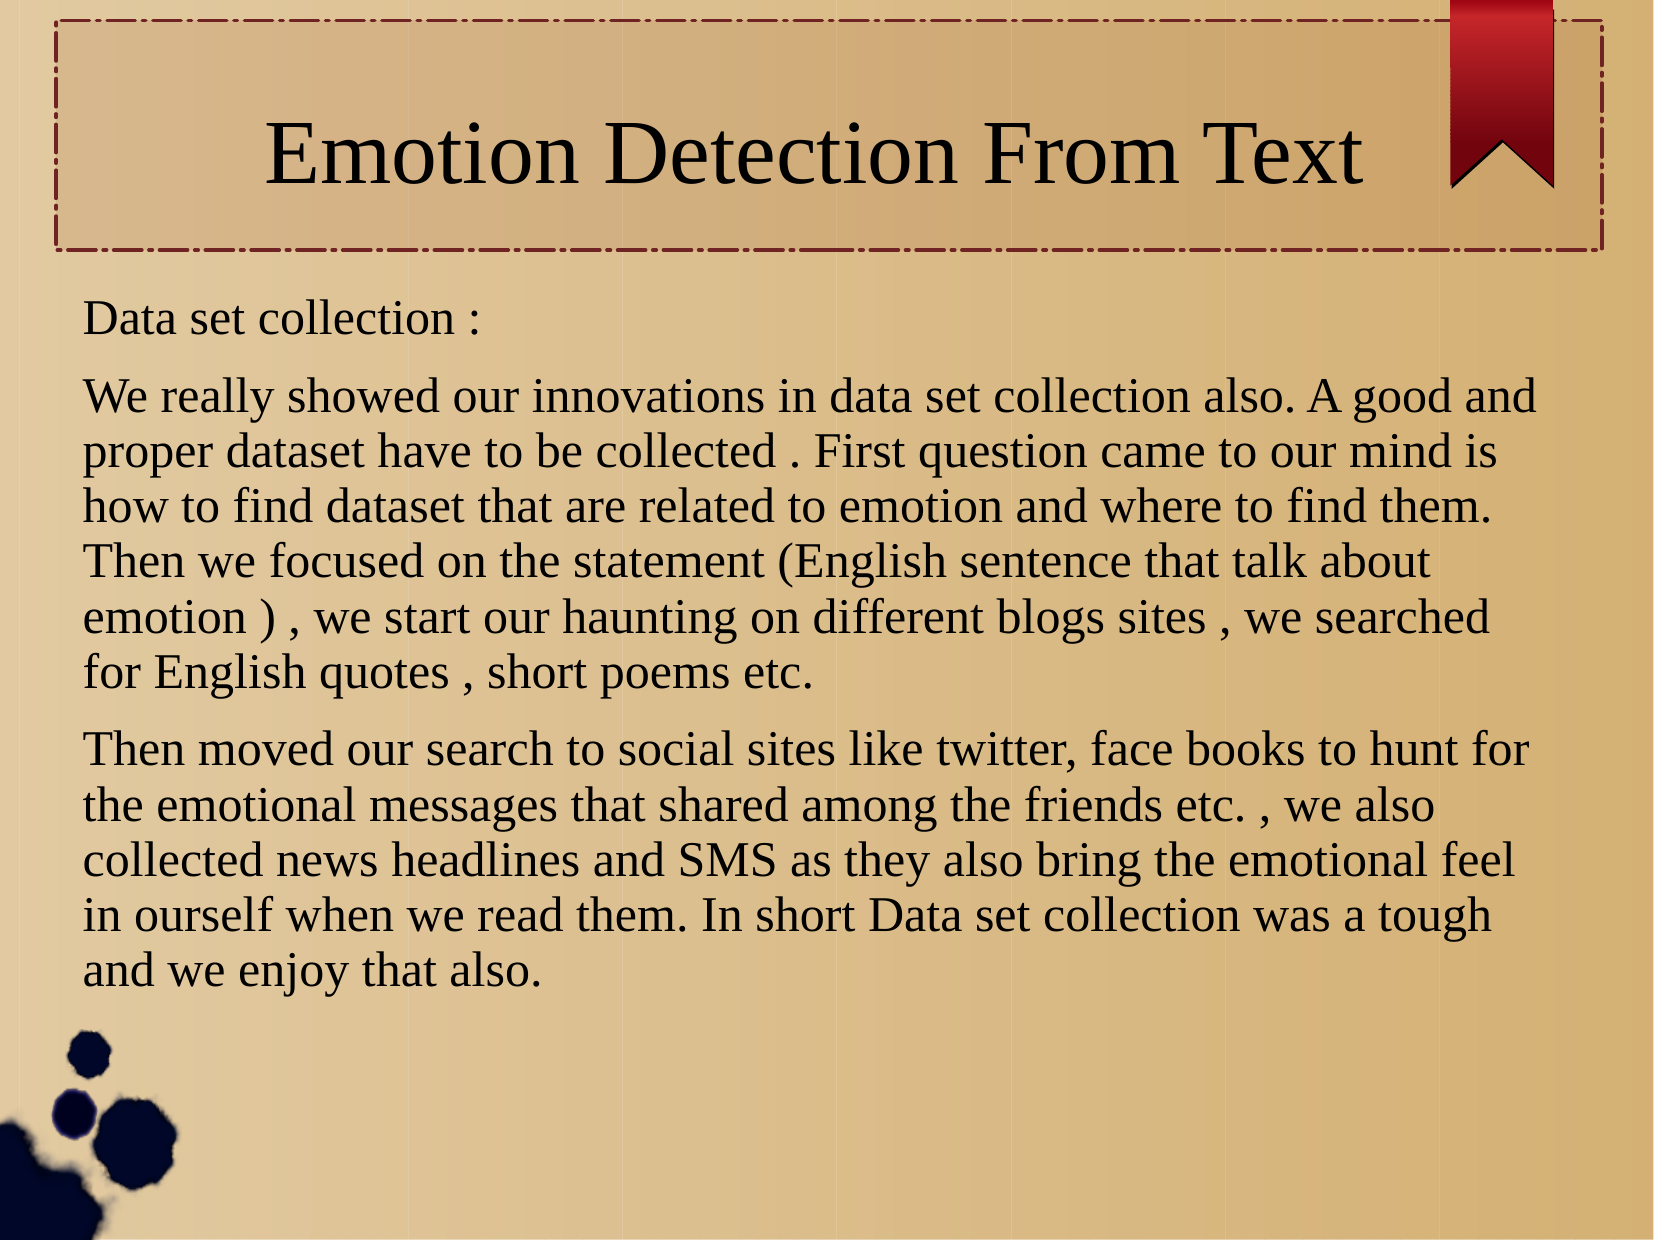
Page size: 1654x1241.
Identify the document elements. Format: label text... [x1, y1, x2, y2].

title Emotion Detection From Text [82, 49, 1571, 257]
list Data set collection : We really showed our innovations in data set collection also. A good and proper dataset have to be collected . First question came to our mind is how to find dataset that are related to emotion and where to find them. Then we focused on the statement (English sentence that talk about emotion ) , we start our haunting on different blogs sites , we searched for English quotes , short poems etc. Then moved our search to social sites like twitter, face books to hunt for the emotional messages that shared among the friends etc. , we also collected news headlines and SMS as they also bring the emotional feel in ourself when we read them. In short Data set collection was a tough and we enjoy that also. [82, 290, 1538, 1010]
